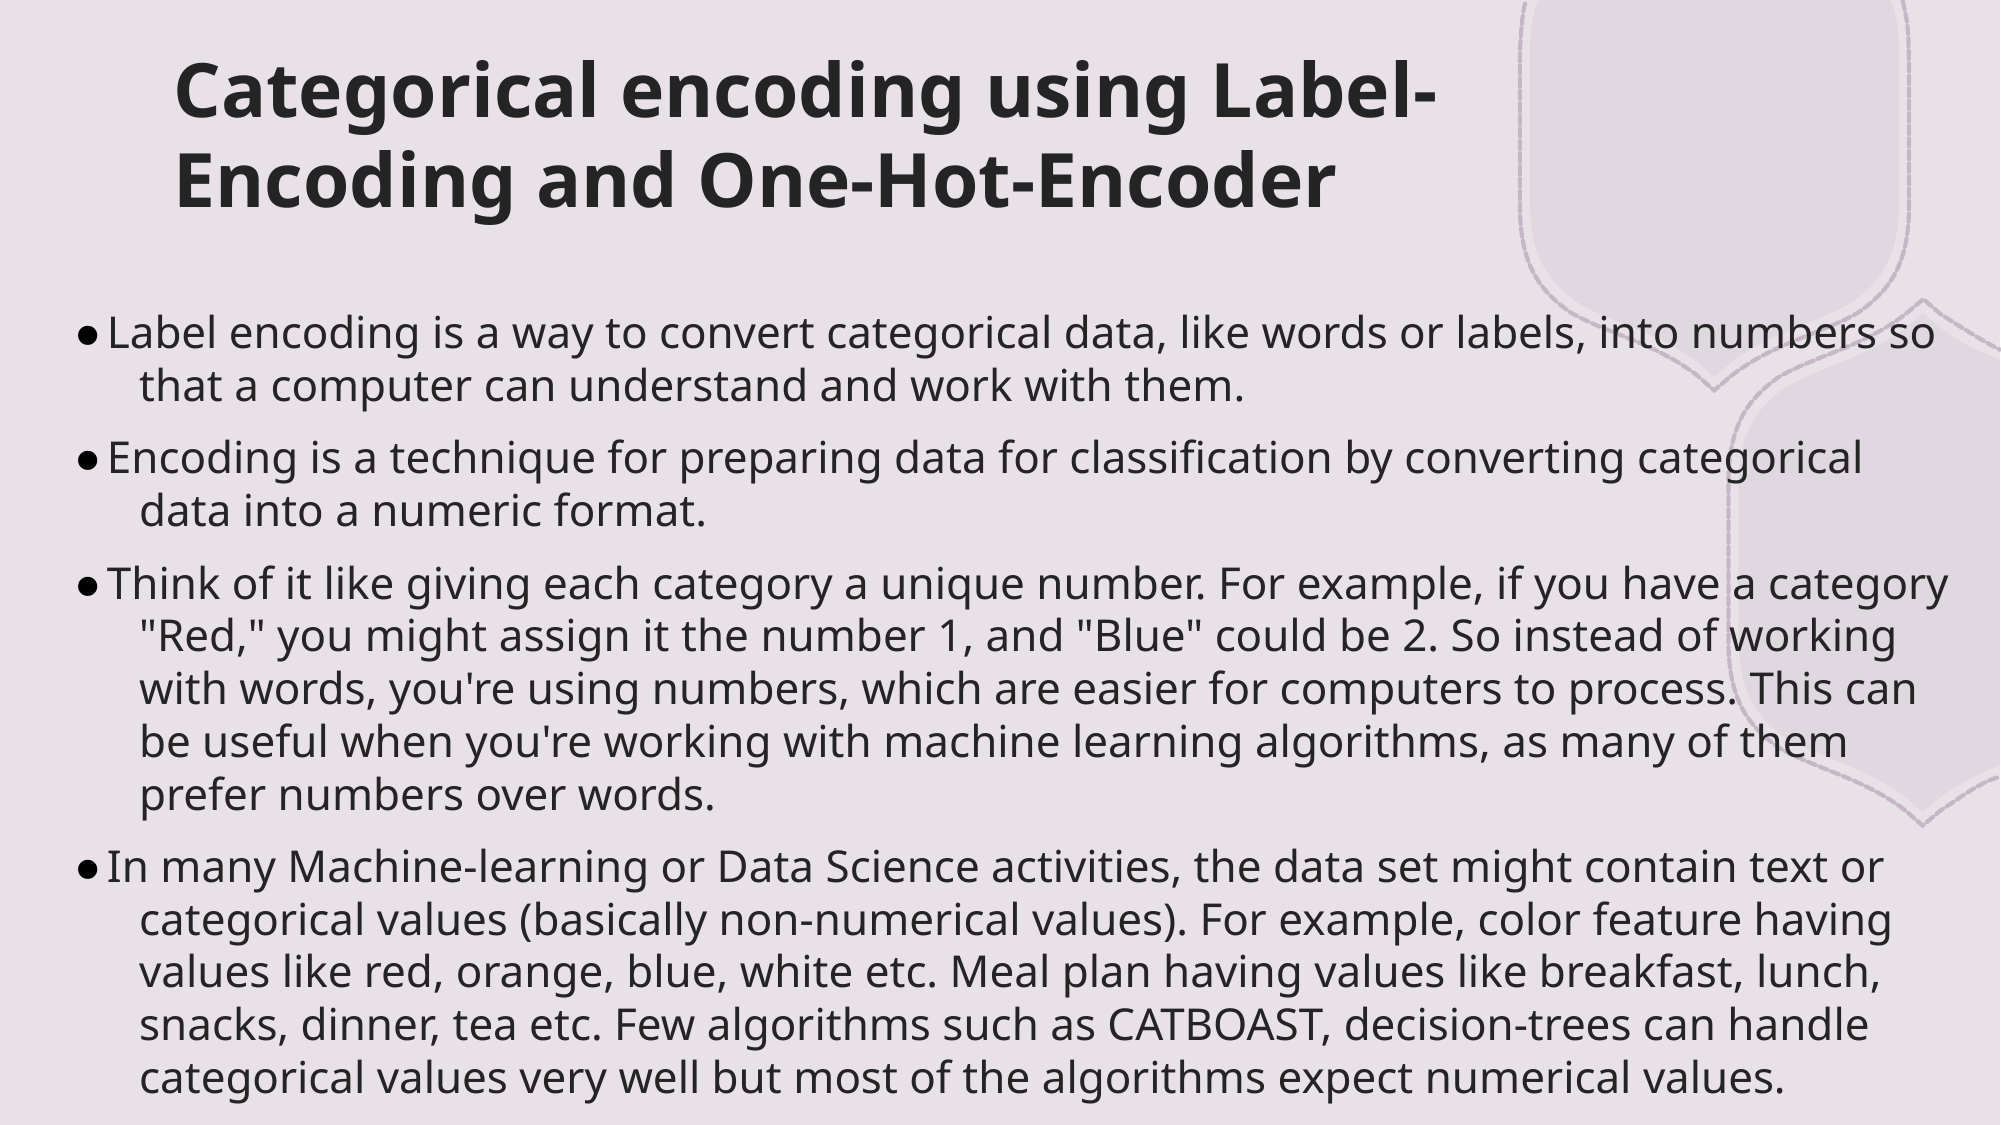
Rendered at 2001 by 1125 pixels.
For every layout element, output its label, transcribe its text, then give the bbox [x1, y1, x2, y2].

title Categorical encoding using Label-Encoding and One-Hot-Encoder [158, 23, 1648, 297]
list Label encoding is a way to convert categorical data, like words or labels, into numbers so that a computer can understand and work with them. Encoding is a technique for preparing data for classification by converting categorical data into a numeric format. Think of it like giving each category a unique number. For example, if you have a category "Red," you might assign it the number 1, and "Blue" could be 2. So instead of working with words, you're using numbers, which are easier for computers to process. This can be useful when you're working with machine learning algorithms, as many of them prefer numbers over words. In many Machine-learning or Data Science activities, the data set might contain text or categorical values (basically non-numerical values). For example, color feature having values like red, orange, blue, white etc. Meal plan having values like breakfast, lunch, snacks, dinner, tea etc. Few algorithms such as CATBOAST, decision-trees can handle categorical values very well but most of the algorithms expect numerical values. [52, 297, 1982, 1125]
